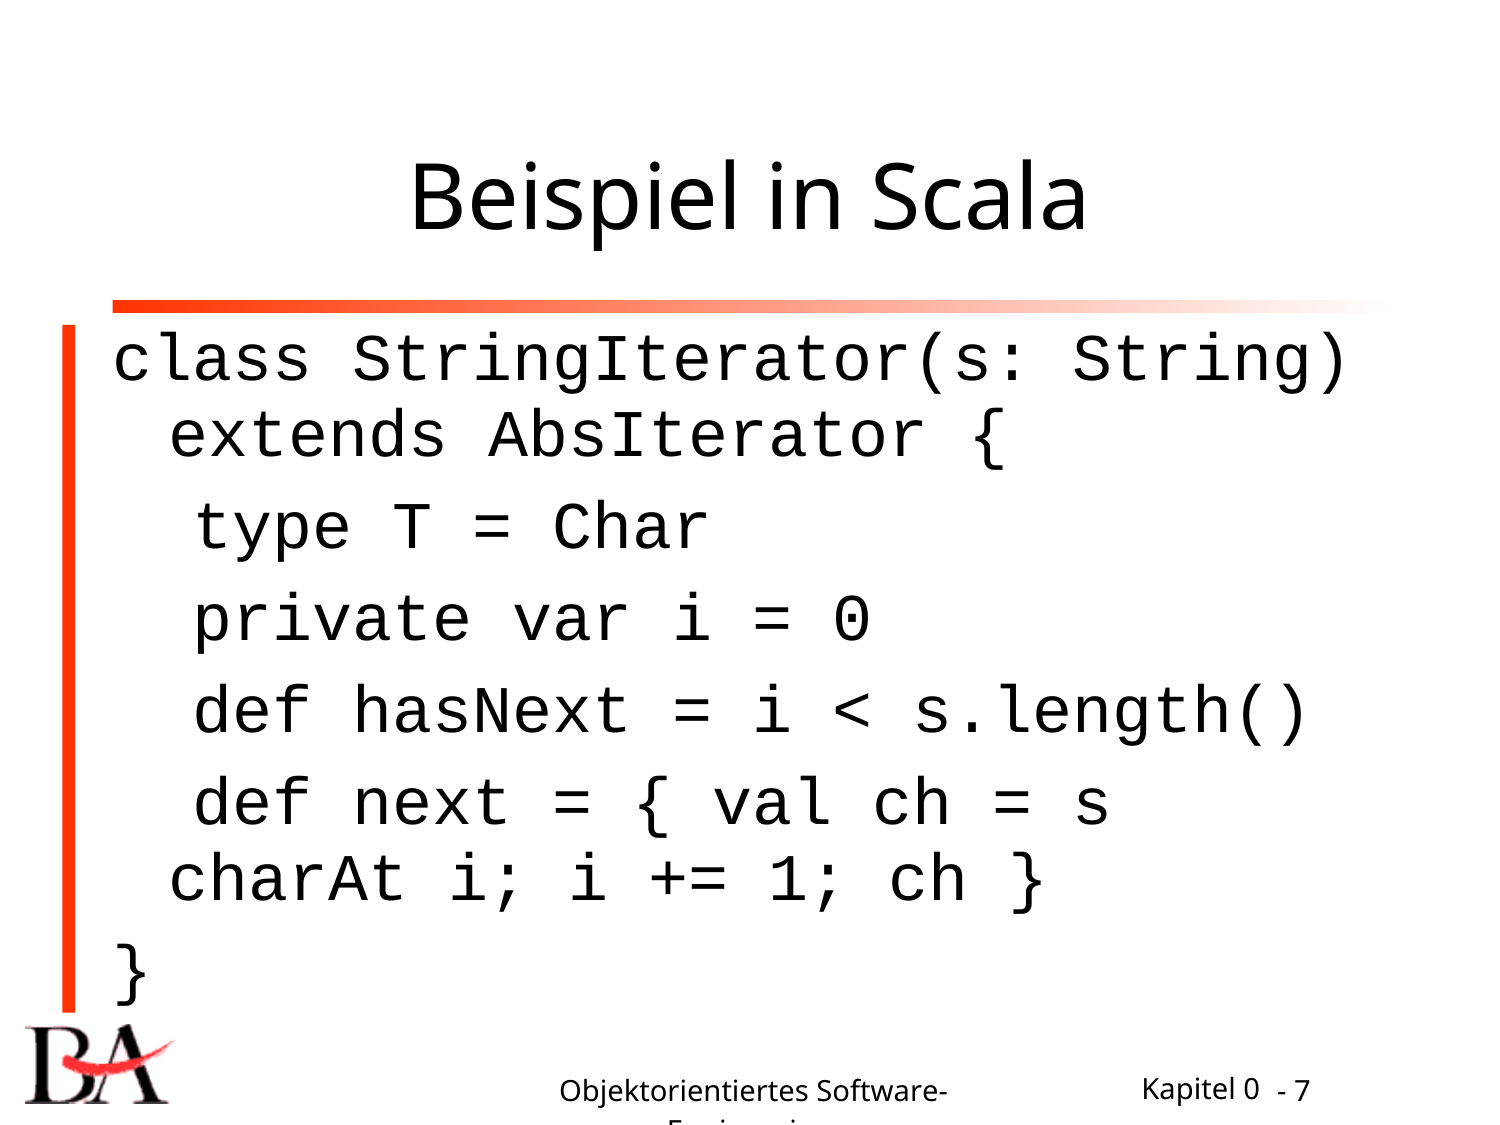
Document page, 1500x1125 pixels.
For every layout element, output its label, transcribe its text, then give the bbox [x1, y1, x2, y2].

title Beispiel in Scala [112, 28, 1388, 324]
picture [24, 1024, 175, 1104]
list class StringIterator(s: String) extends AbsIterator { type T = Char private var i = 0 def hasNext = i < s.length() def next = { val ch = s charAt i; i += 1; ch } } [112, 324, 1388, 1048]
